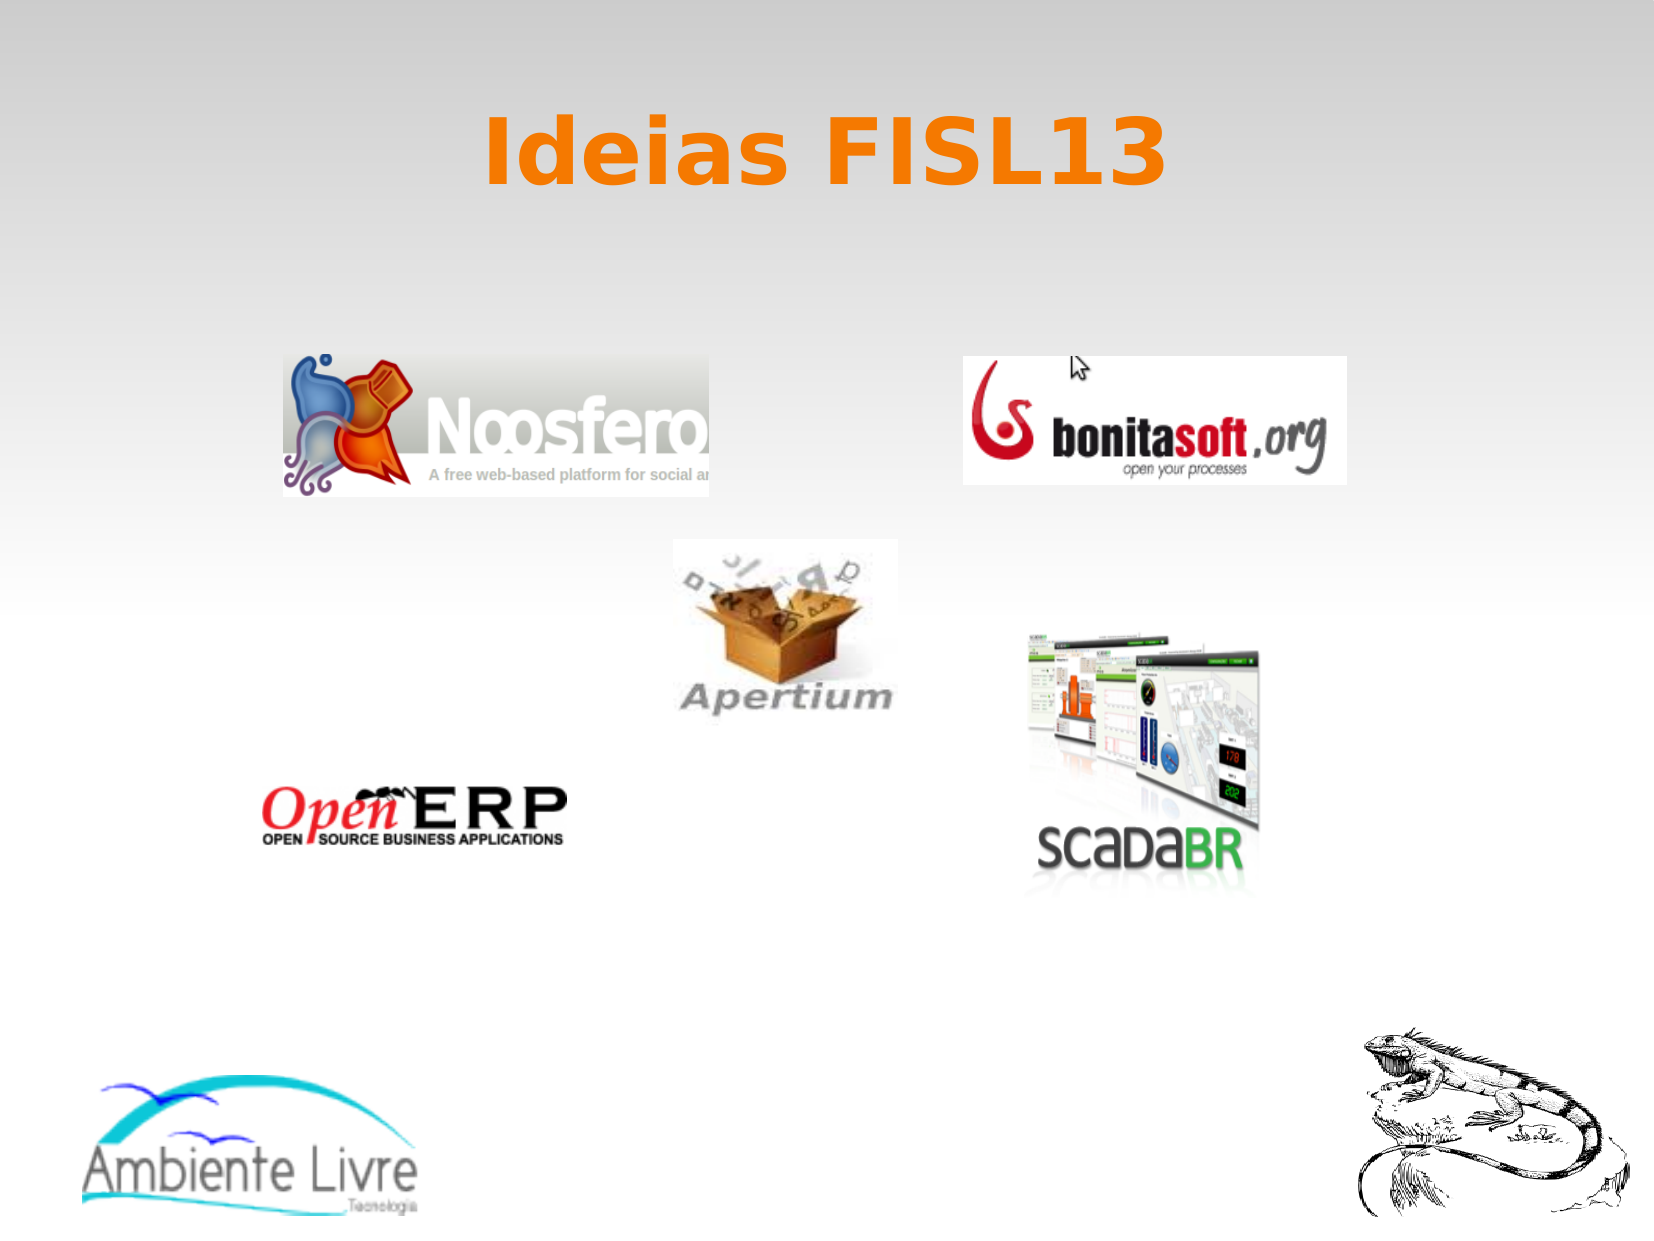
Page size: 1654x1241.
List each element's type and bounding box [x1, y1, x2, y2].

picture [283, 354, 709, 497]
picture [1358, 1027, 1630, 1217]
picture [963, 356, 1347, 485]
picture [1024, 625, 1264, 898]
picture [673, 539, 898, 733]
picture [262, 663, 567, 969]
picture [82, 1075, 426, 1216]
